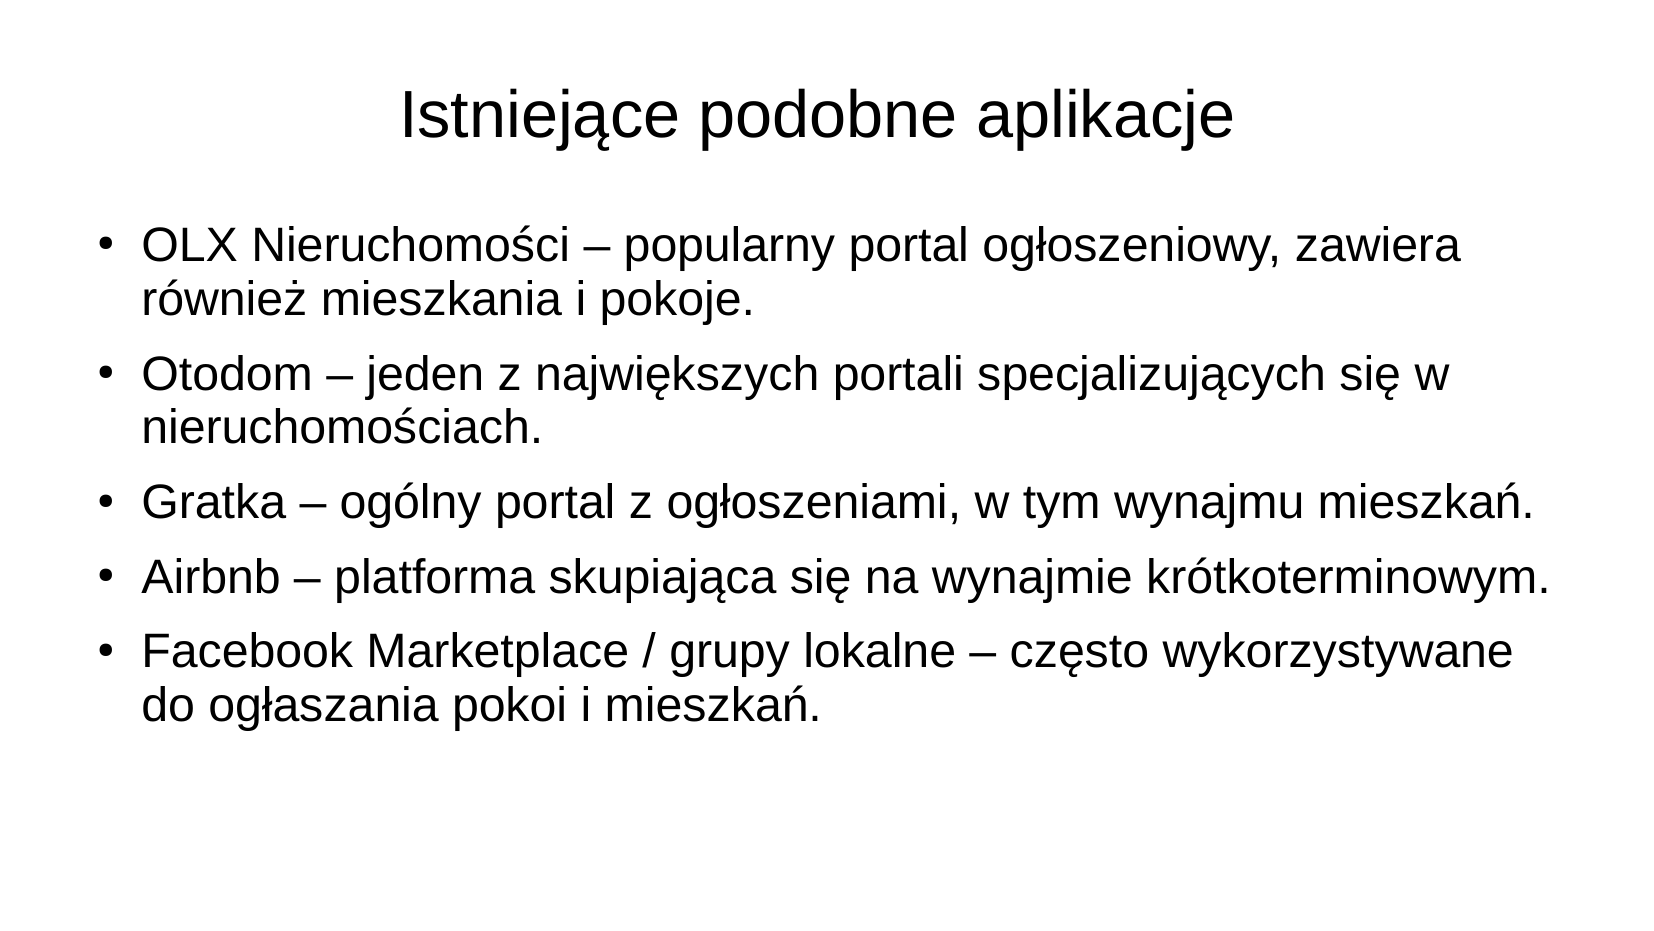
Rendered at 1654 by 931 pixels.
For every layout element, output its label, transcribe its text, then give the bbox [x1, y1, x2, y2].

list OLX Nieruchomości – popularny portal ogłoszeniowy, zawiera również mieszkania i pokoje. Otodom – jeden z największych portali specjalizujących się w nieruchomościach. Gratka – ogólny portal z ogłoszeniami, w tym wynajmu mieszkań. Airbnb – platforma skupiająca się na wynajmie krótkoterminowym. Facebook Marketplace / grupy lokalne – często wykorzystywane do ogłaszania pokoi i mieszkań. [82, 217, 1571, 758]
title Istniejące podobne aplikacje [82, 37, 1571, 193]
